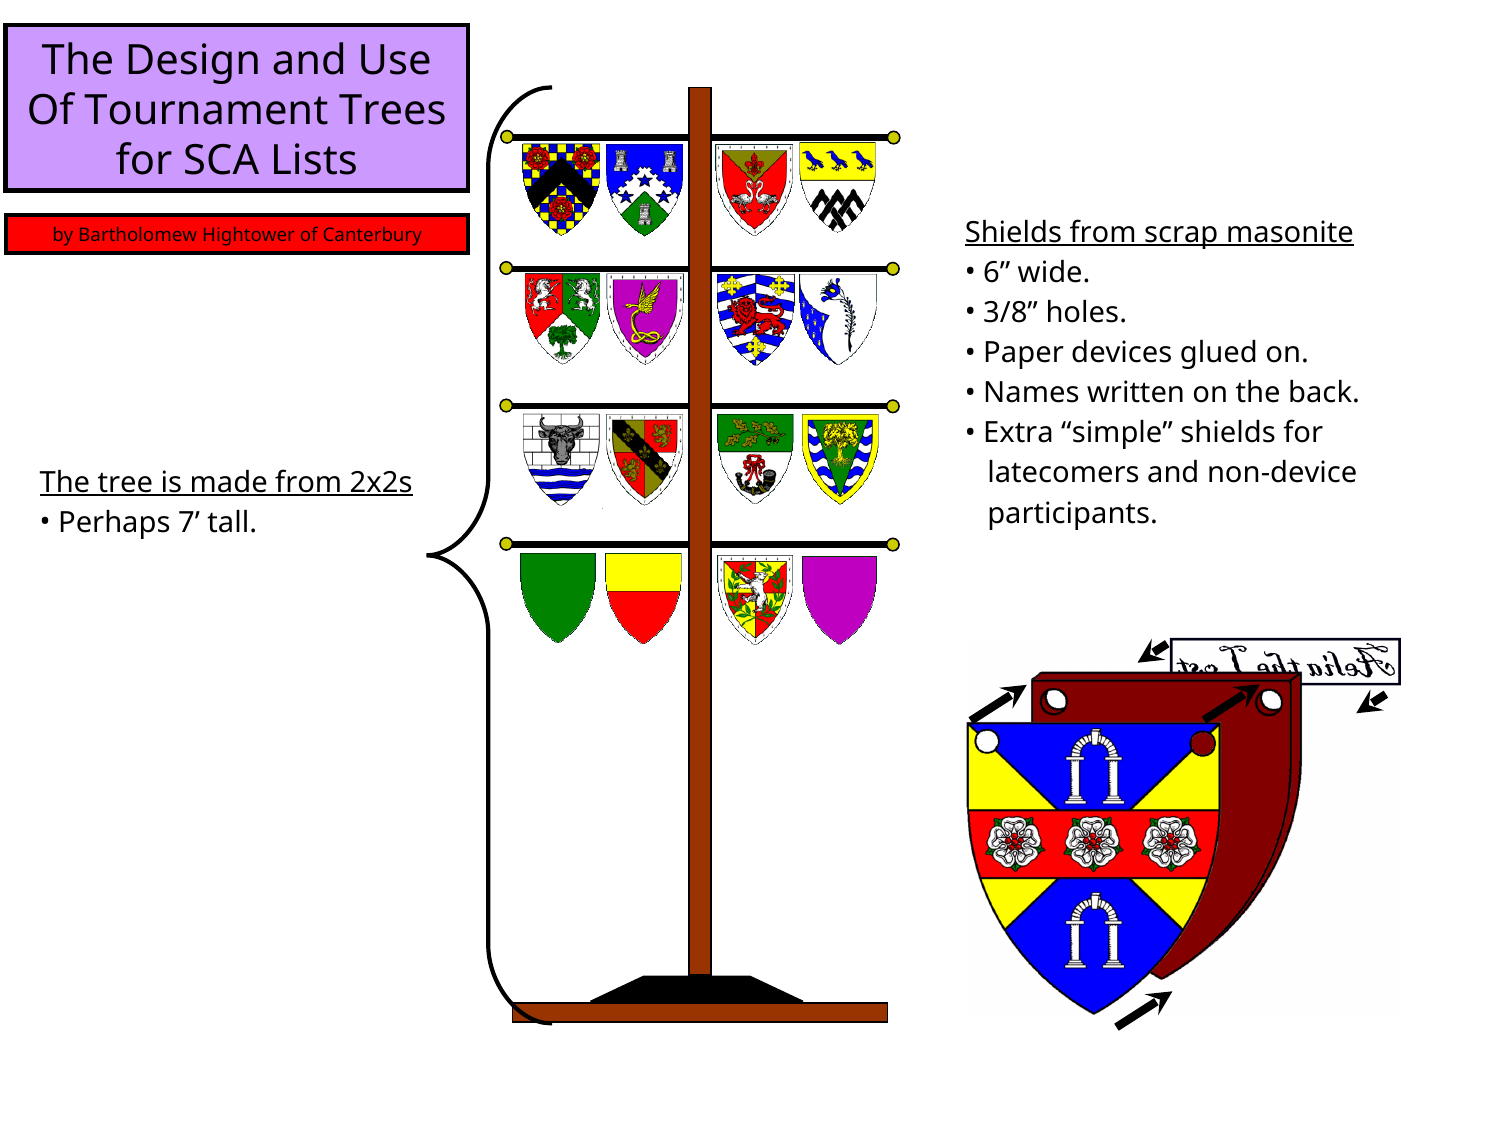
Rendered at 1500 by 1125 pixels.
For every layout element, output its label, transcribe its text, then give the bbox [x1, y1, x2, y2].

picture [518, 409, 687, 511]
picture [962, 637, 1401, 1018]
picture [521, 272, 688, 370]
text_box [887, 131, 900, 144]
picture [711, 409, 884, 510]
text_box [886, 400, 900, 413]
picture [516, 141, 688, 239]
picture [711, 549, 883, 651]
text_box [500, 130, 514, 144]
text_box Shields from scrap masonite 6” wide. 3/8” holes. Paper devices glued on. Names written on the back. Extra “simple” shields for latecomers and non-device participants. [950, 199, 1376, 537]
picture [712, 141, 882, 241]
text_box [500, 399, 513, 412]
text_box [515, 1003, 888, 1022]
text_box [500, 261, 513, 275]
text_box [512, 1009, 531, 1022]
text_box The Design and Use Of Tournament Trees for SCA Lists [5, 24, 468, 191]
text_box [886, 538, 900, 551]
picture [513, 548, 688, 650]
text_box [886, 262, 900, 276]
text_box [590, 87, 804, 1002]
text_box The tree is made from 2x2s Perhaps 7’ tall. [24, 449, 429, 546]
picture [713, 272, 880, 372]
text_box [500, 537, 513, 551]
text_box by Bartholomew Hightower of Canterbury [5, 214, 469, 253]
